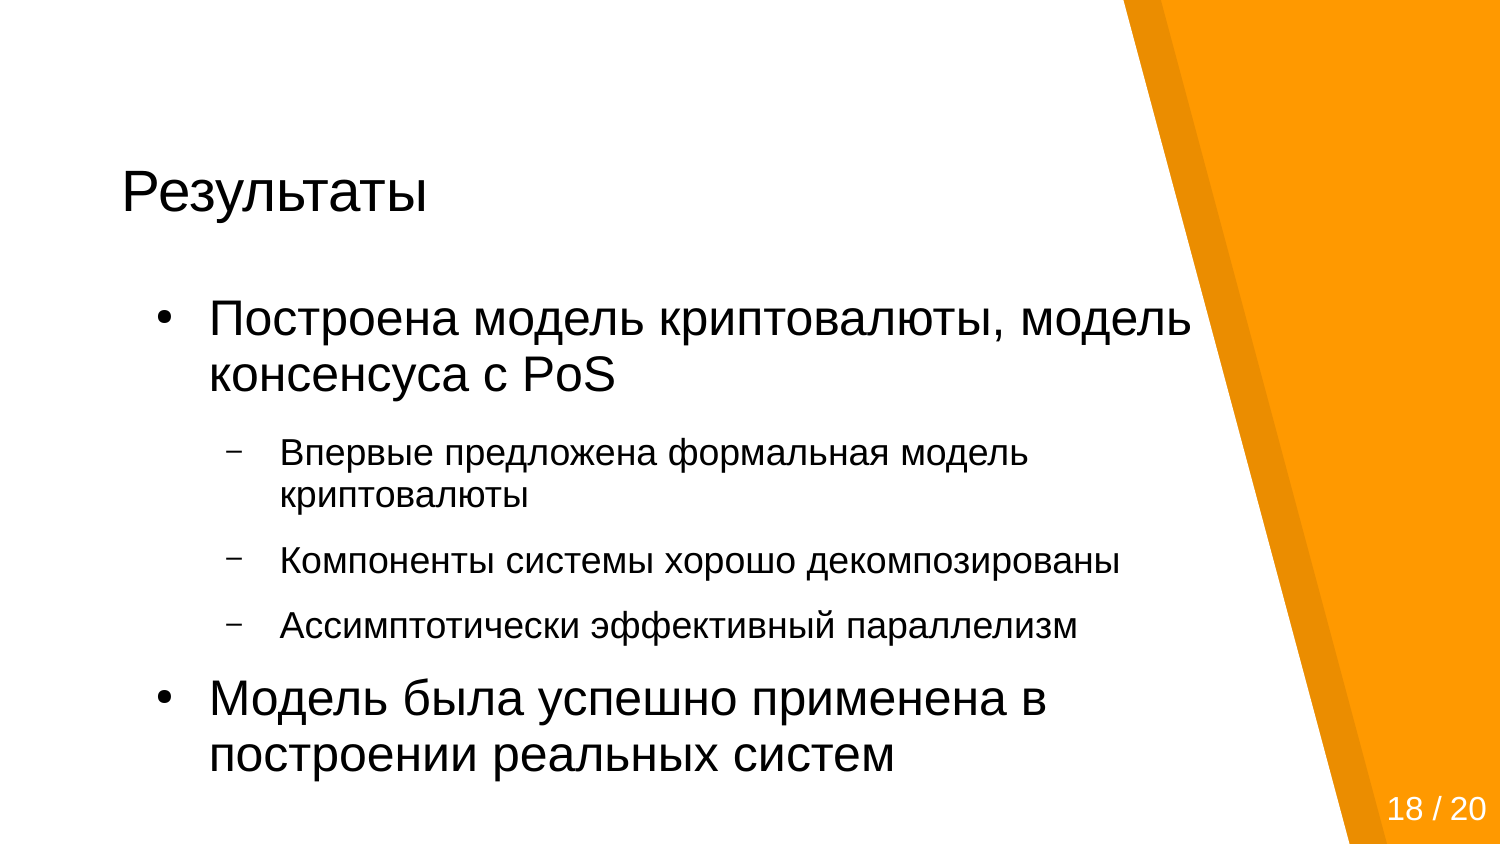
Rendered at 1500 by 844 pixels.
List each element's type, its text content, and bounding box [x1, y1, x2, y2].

title Результаты [121, 125, 1087, 256]
list Построена модель криптовалюты, модель консенсуса с PoS Впервые предложена формальная модель криптовалюты Компоненты системы хорошо декомпозированы Ассимптотически эффективный параллелизм Модель была успешно применена в построении реальных систем [137, 290, 1217, 820]
